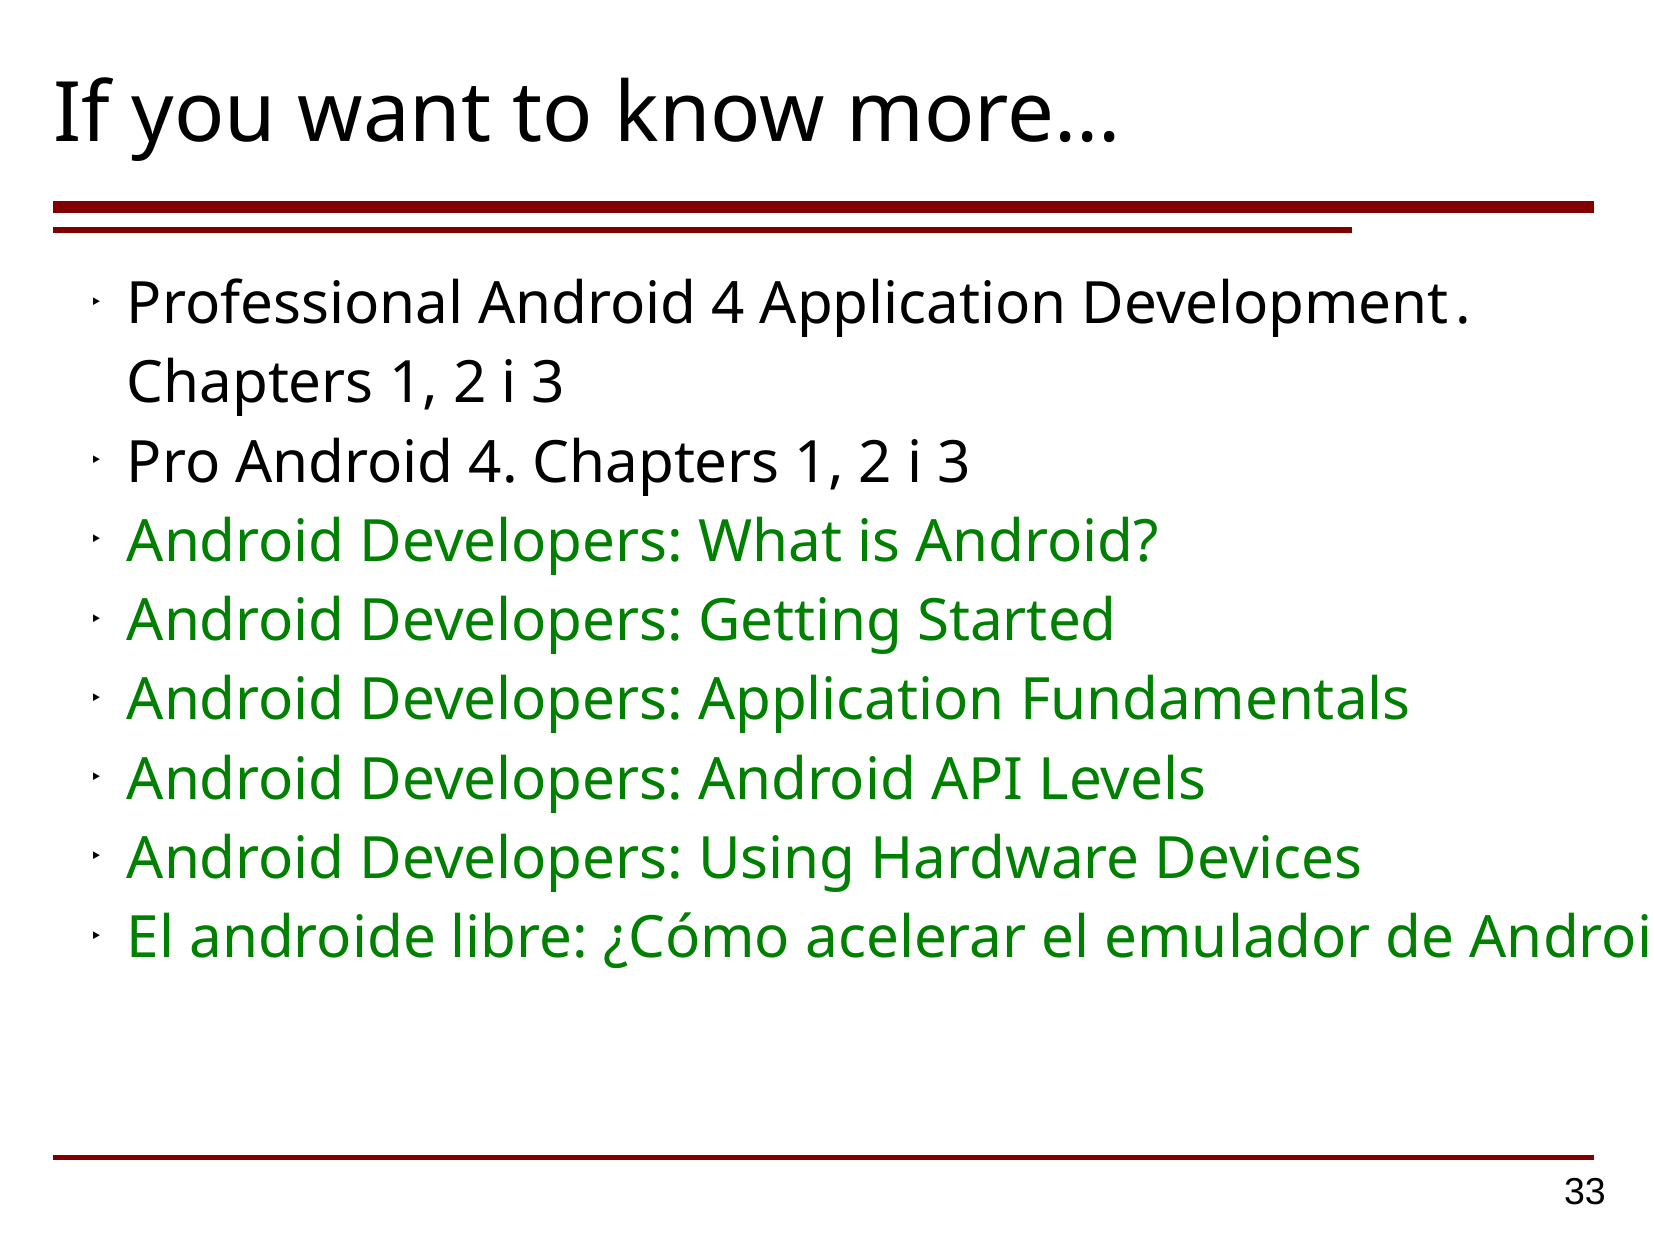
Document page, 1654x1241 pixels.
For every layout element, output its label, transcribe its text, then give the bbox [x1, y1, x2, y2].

text_box <number> [35, 1163, 1654, 1221]
subtitle If you want to know more... [53, 48, 1542, 172]
text_box Professional Android 4 Application Development . Chapters 1, 2 i 3 Pro Android 4. Chapters 1, 2 i 3 Android Developers: What is Android? Android Developers: Getting Started Android Developers: Application Fundamentals Android Developers: Android API Levels Android Developers: Using Hardware Devices El androide libre: ¿Cómo acelerar el emulador de Android? [41, 253, 1654, 971]
